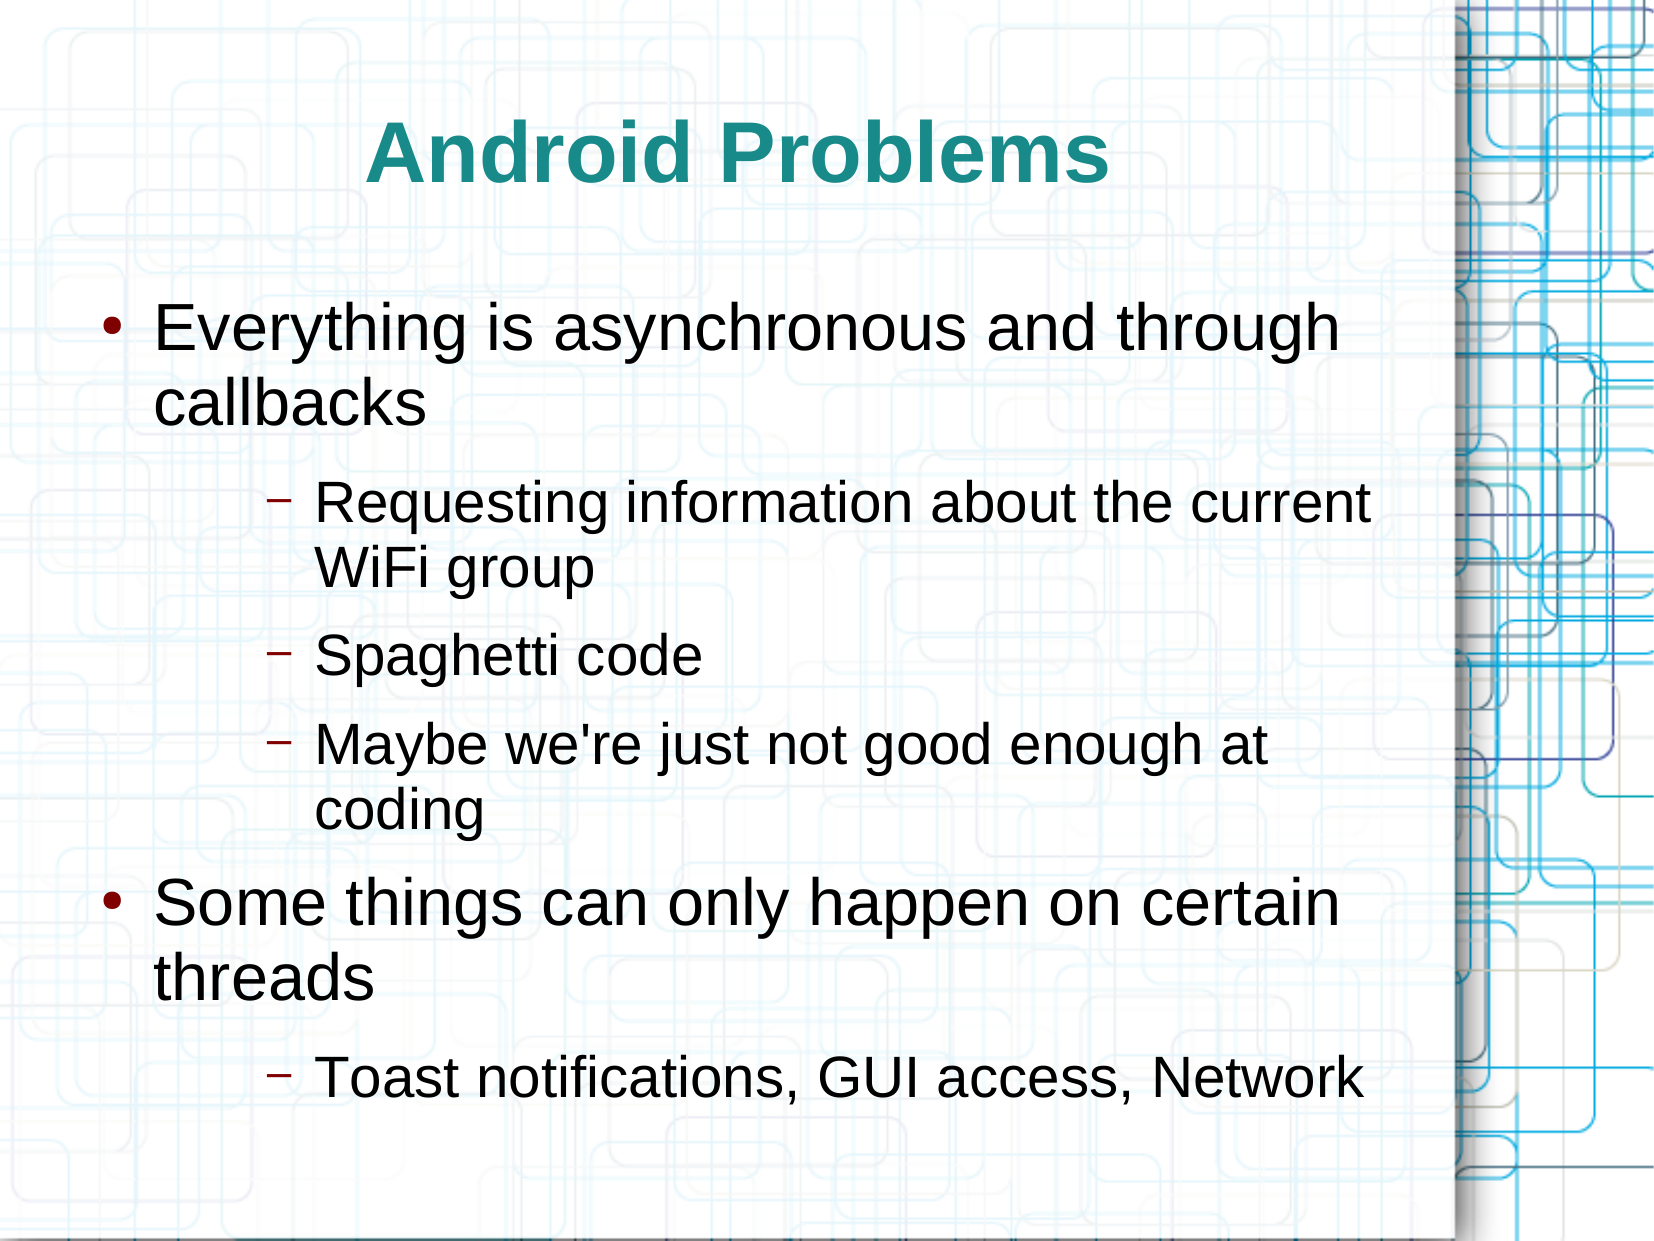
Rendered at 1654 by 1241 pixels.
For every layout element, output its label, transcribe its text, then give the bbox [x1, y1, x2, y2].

picture [0, 0, 1654, 1241]
list Everything is asynchronous and through callbacks Requesting information about the current WiFi group Spaghetti code Maybe we're just not good enough at coding Some things can only happen on certain threads Toast notifications, GUI access, Network [82, 290, 1418, 1110]
title Android Problems [59, 49, 1418, 257]
